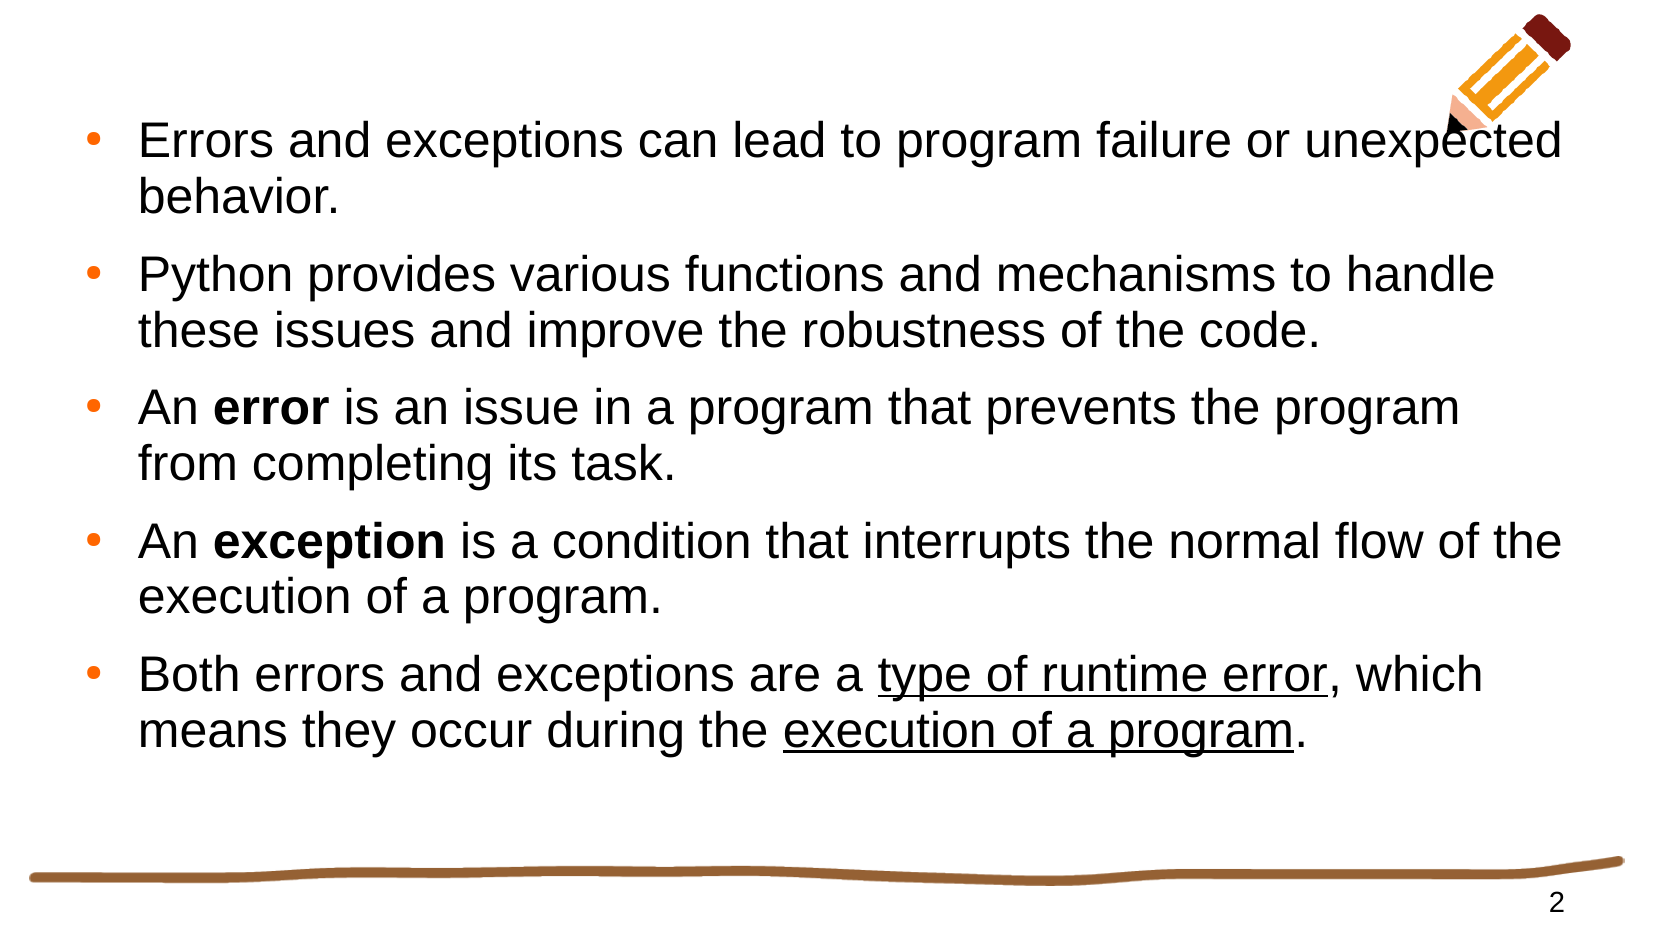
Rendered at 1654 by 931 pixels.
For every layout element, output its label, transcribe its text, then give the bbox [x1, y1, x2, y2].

picture [1446, 14, 1571, 112]
picture [29, 856, 1625, 886]
list Errors and exceptions can lead to program failure or unexpected behavior. Python provides various functions and mechanisms to handle these issues and improve the robustness of the code. An error is an issue in a program that prevents the program from completing its task. An exception is a condition that interrupts the normal flow of the execution of a program. Both errors and exceptions are a type of runtime error, which means they occur during the execution of a program. [67, 112, 1576, 863]
